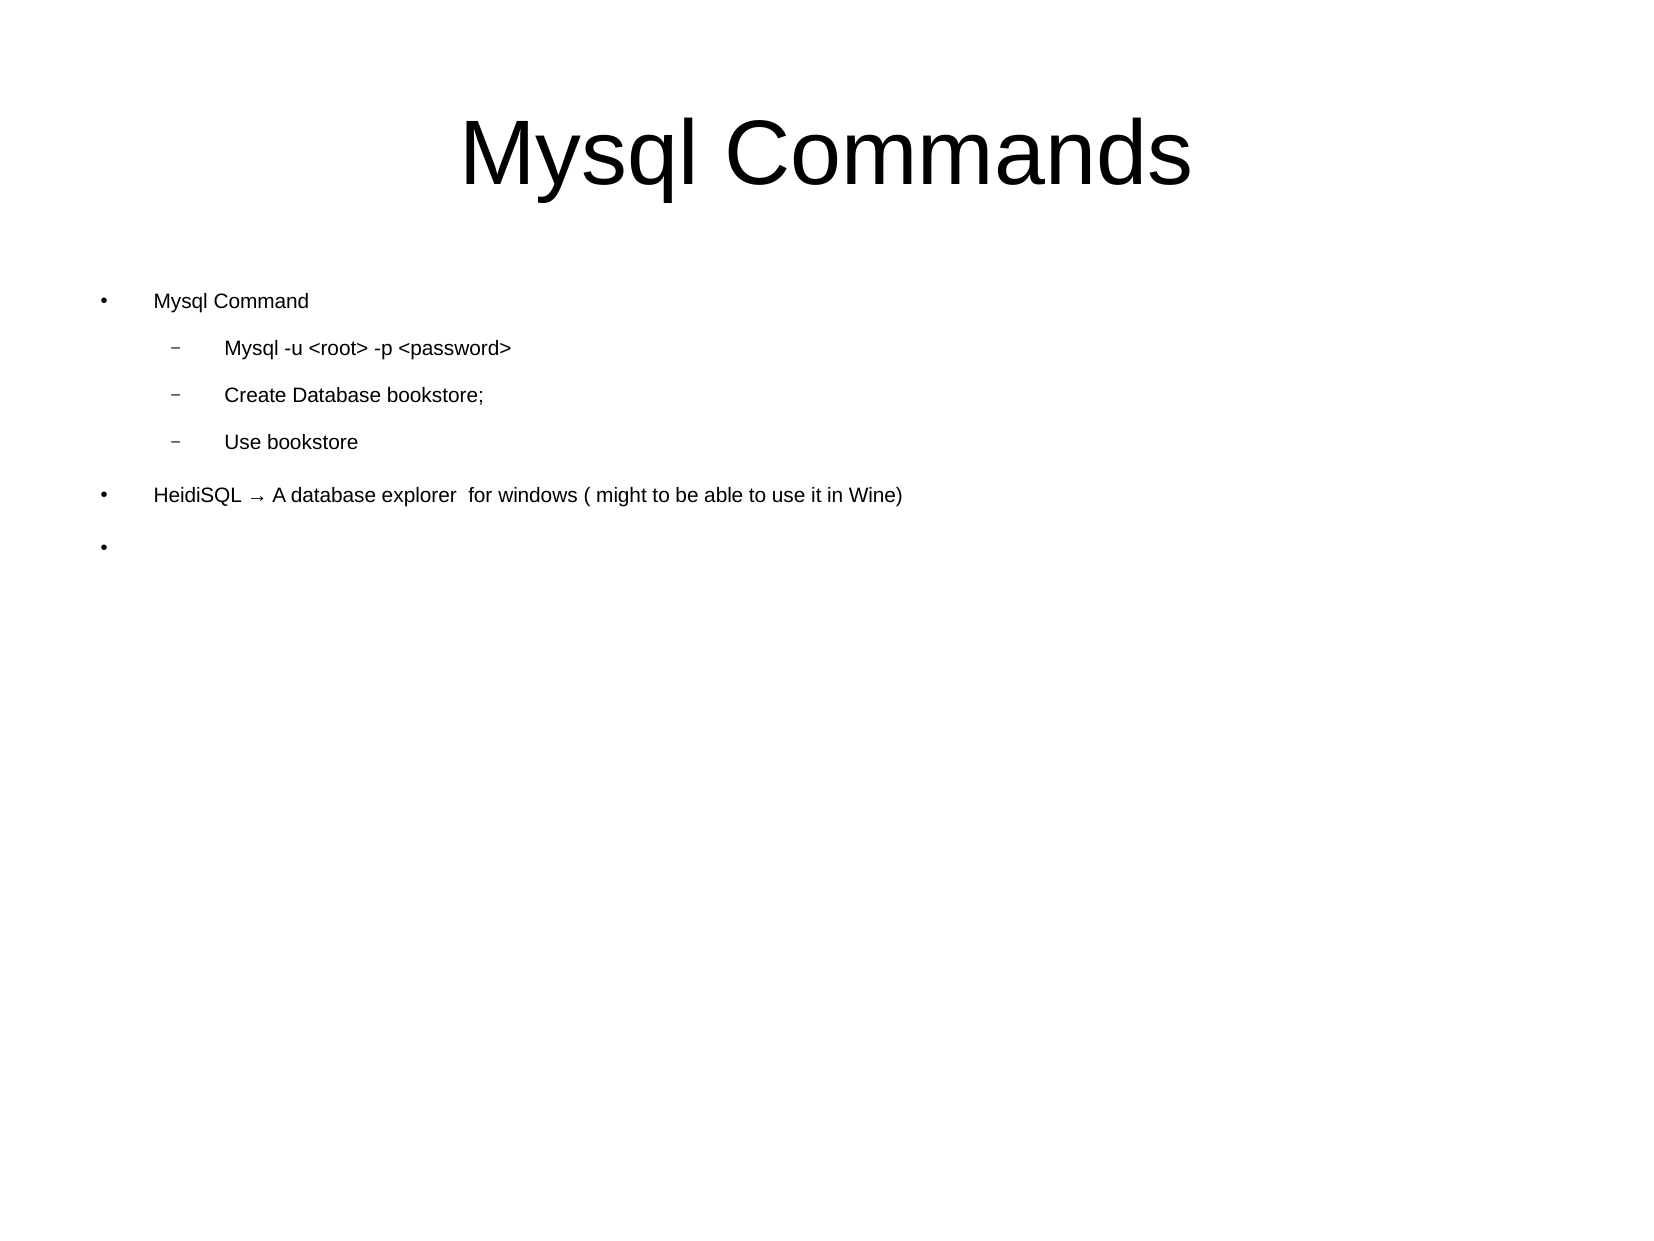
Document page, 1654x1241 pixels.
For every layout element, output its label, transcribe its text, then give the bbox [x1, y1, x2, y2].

list Mysql Command Mysql -u <root> -p <password> Create Database bookstore; Use bookstore HeidiSQL → A database explorer for windows ( might to be able to use it in Wine) [82, 290, 1571, 1201]
title Mysql Commands [82, 49, 1571, 257]
